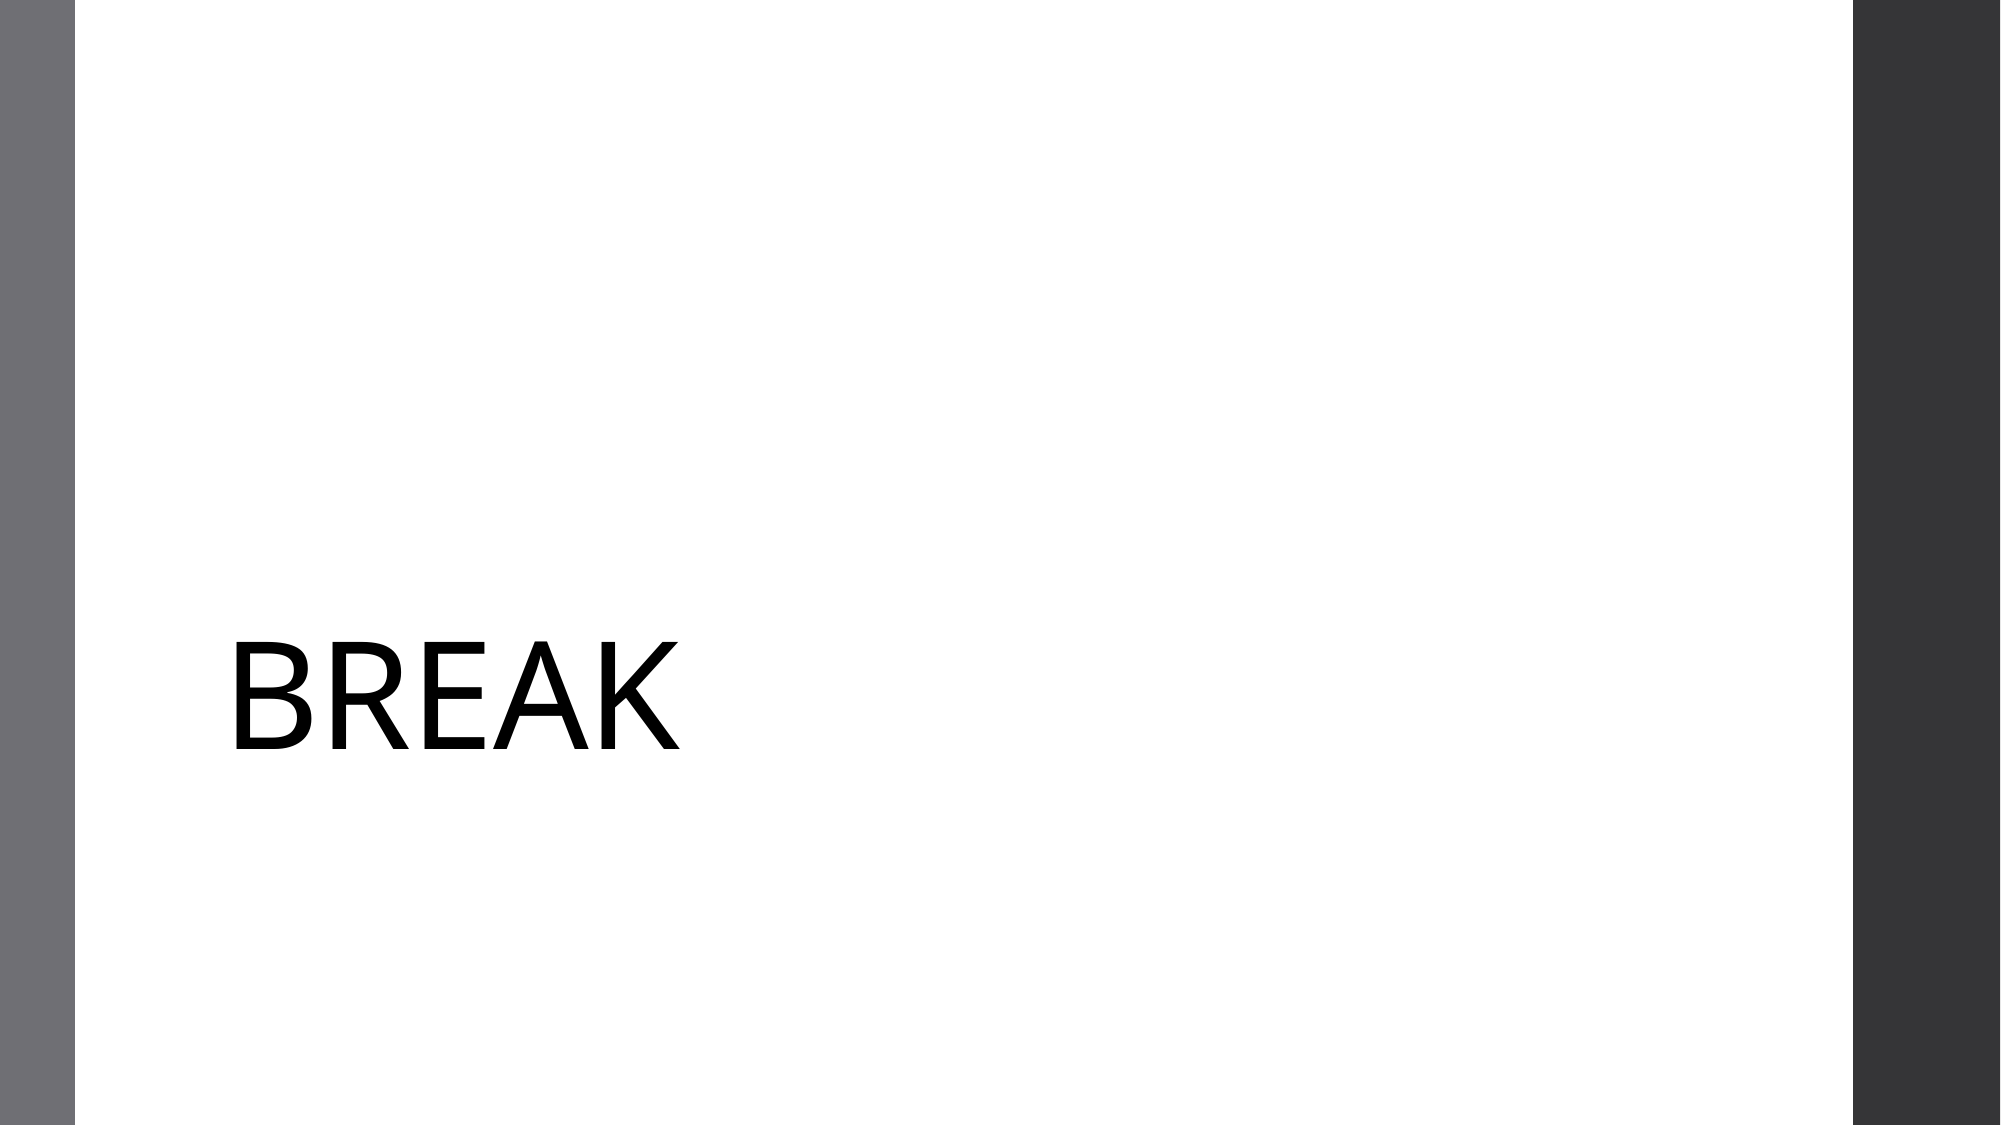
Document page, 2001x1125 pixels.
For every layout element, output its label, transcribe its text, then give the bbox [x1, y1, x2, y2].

title BREAK [206, 124, 1752, 788]
